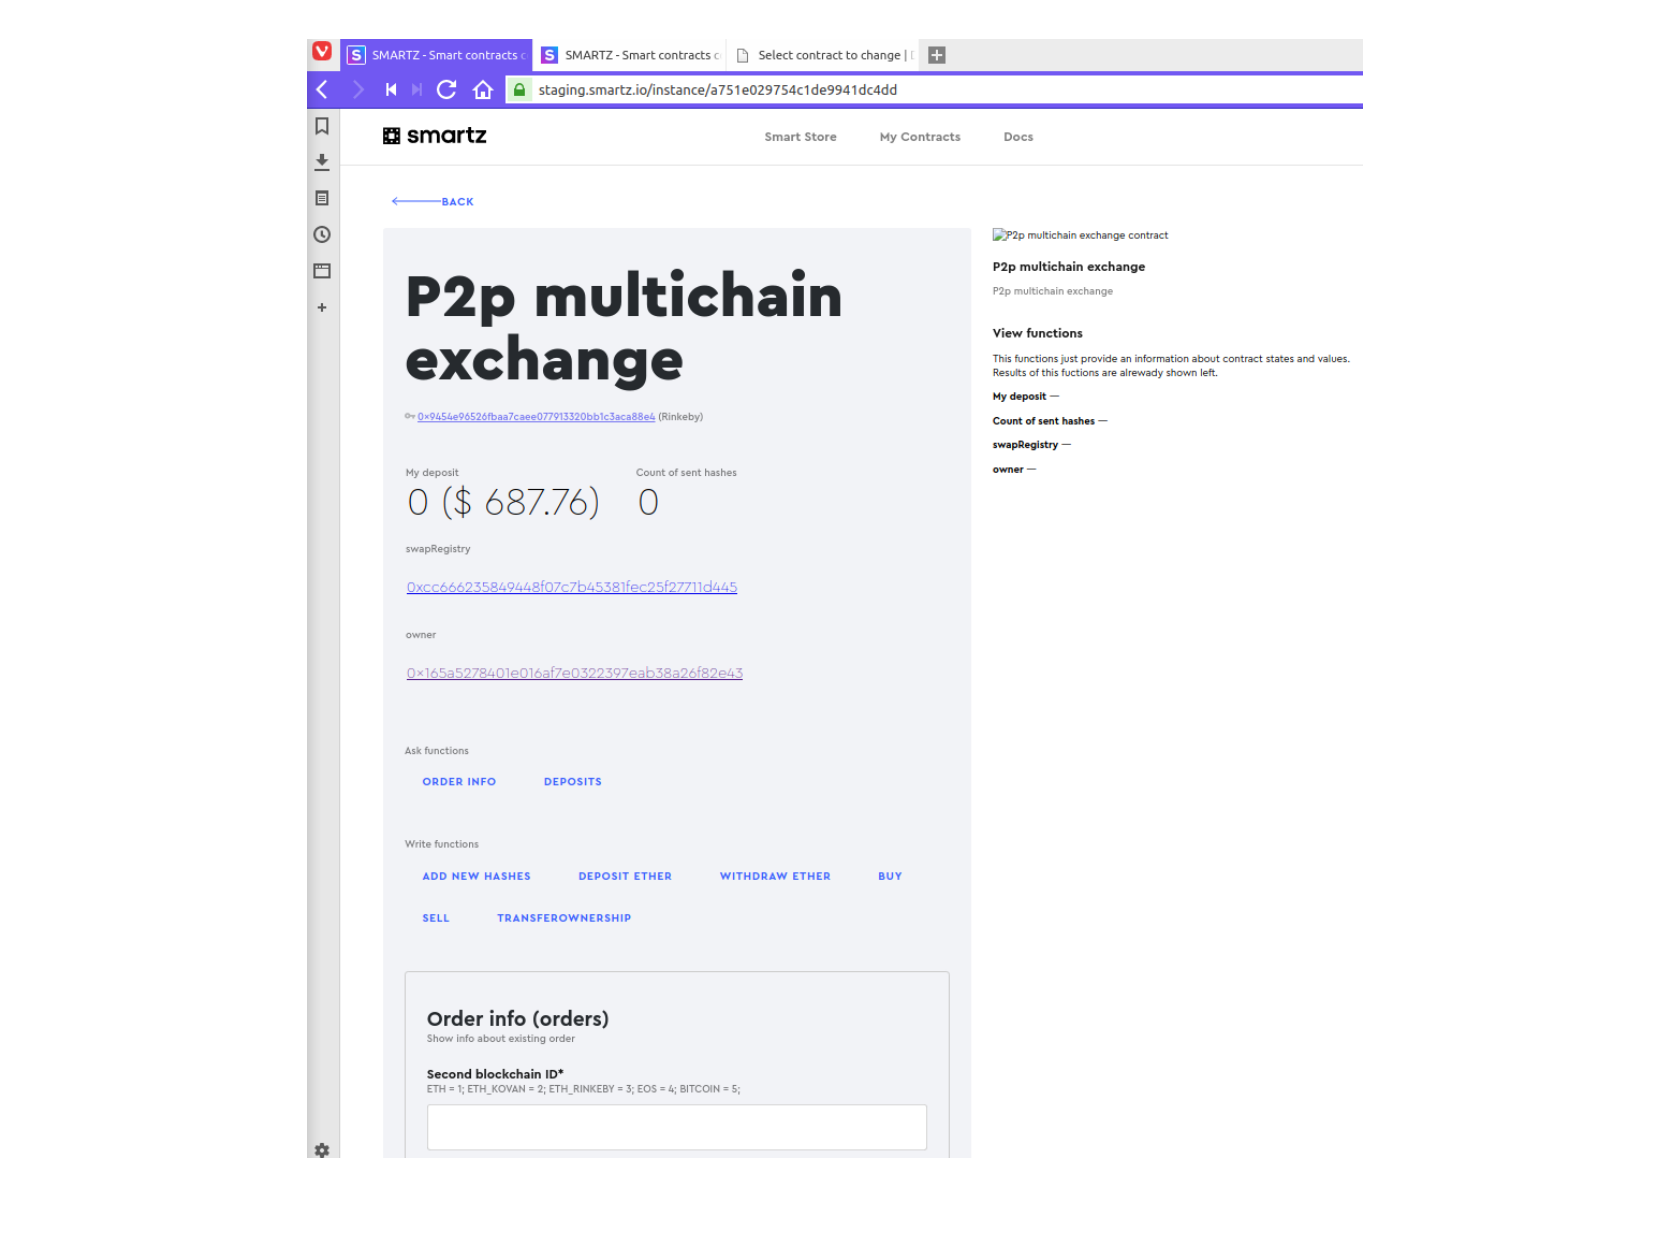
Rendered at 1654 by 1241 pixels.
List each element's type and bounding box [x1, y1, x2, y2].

picture [307, 39, 1363, 1158]
